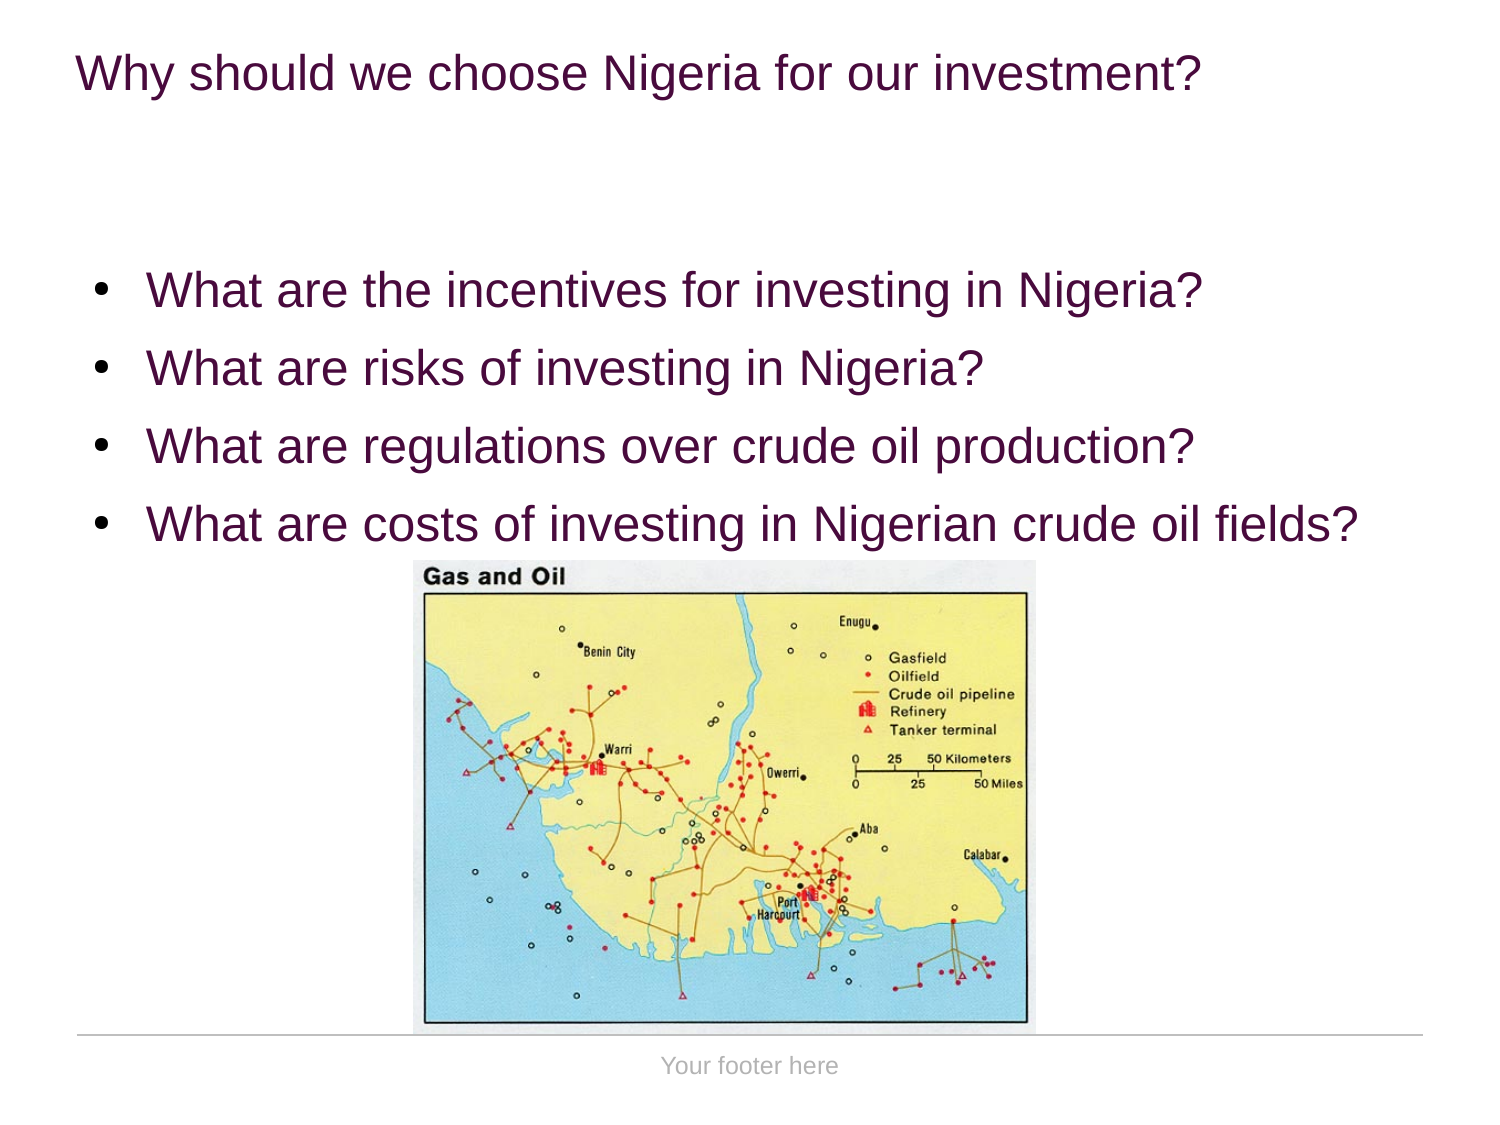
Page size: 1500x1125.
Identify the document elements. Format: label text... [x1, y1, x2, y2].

title Why should we choose Nigeria for our investment? [75, 45, 1425, 233]
picture [413, 560, 1036, 1034]
list What are the incentives for investing in Nigeria? What are risks of investing in Nigeria? What are regulations over crude oil production? What are costs of investing in Nigerian crude oil fields? [75, 262, 1425, 1005]
